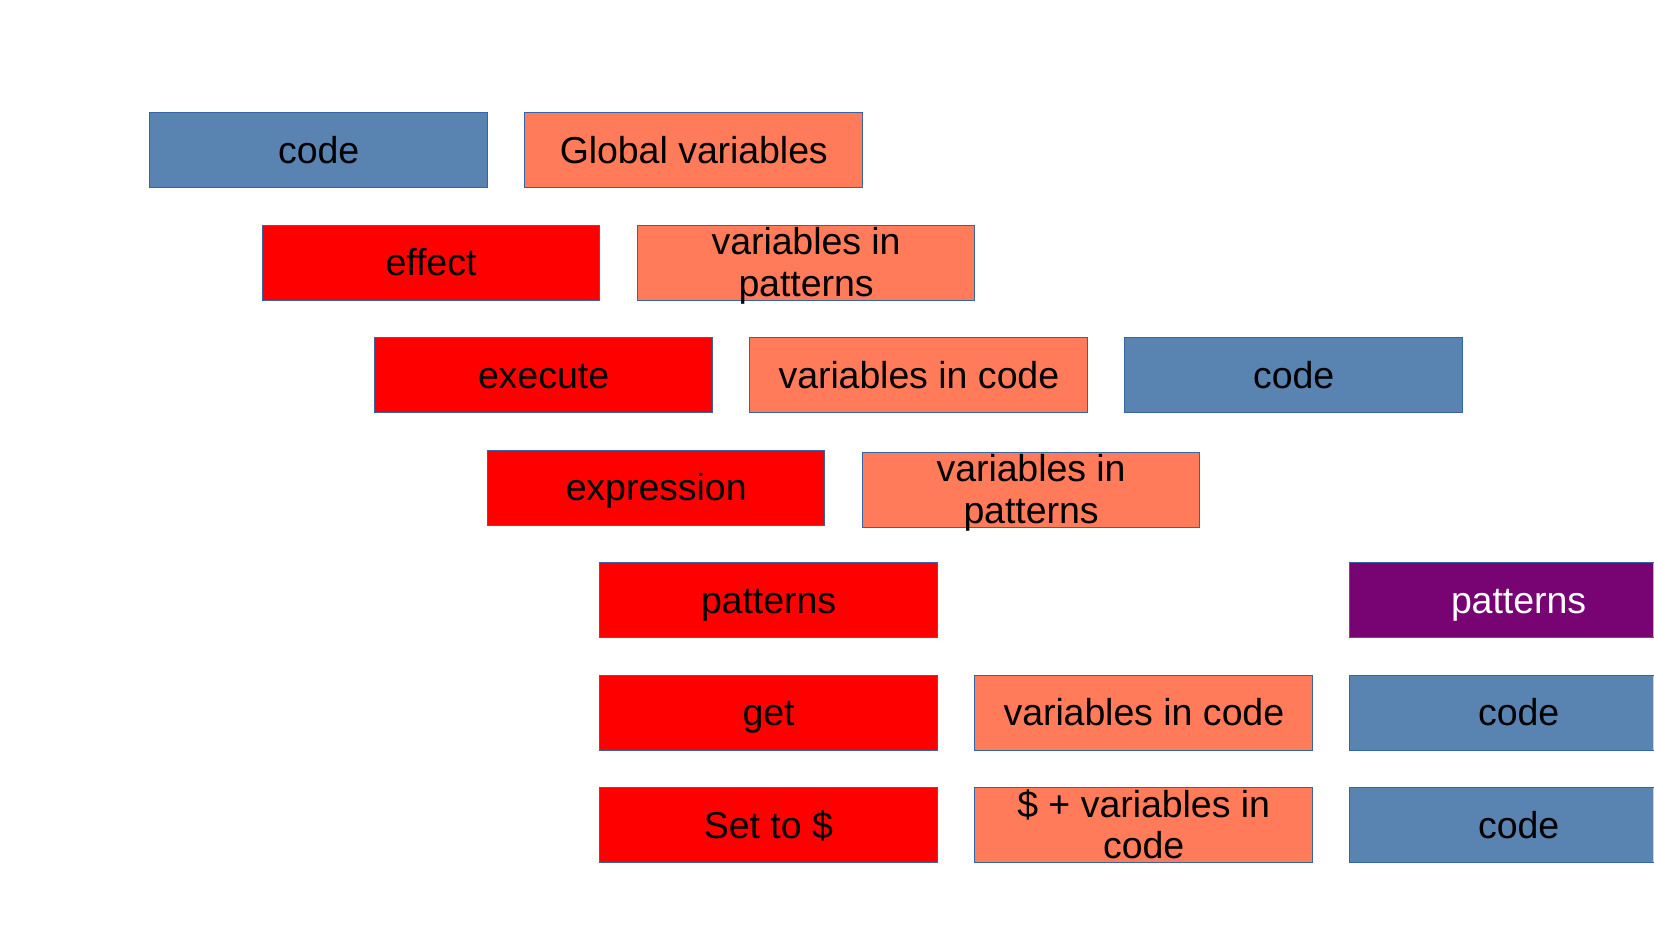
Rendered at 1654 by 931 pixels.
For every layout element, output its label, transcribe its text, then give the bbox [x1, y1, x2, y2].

text_box expression [487, 450, 825, 526]
text_box variables in code [749, 337, 1088, 413]
text_box variables in patterns [637, 225, 975, 301]
text_box variables in code [974, 675, 1313, 751]
text_box Set to $ [599, 787, 938, 863]
text_box effect [262, 225, 600, 301]
text_box get [599, 675, 938, 751]
text_box patterns [1349, 562, 1654, 638]
text_box code [1124, 337, 1463, 413]
text_box Global variables [524, 112, 863, 188]
text_box execute [374, 337, 713, 413]
text_box patterns [599, 562, 938, 638]
text_box code [149, 112, 488, 188]
text_box code [1349, 787, 1654, 863]
text_box variables in patterns [862, 452, 1200, 528]
text_box $ + variables in code [974, 787, 1313, 863]
text_box code [1349, 675, 1654, 751]
